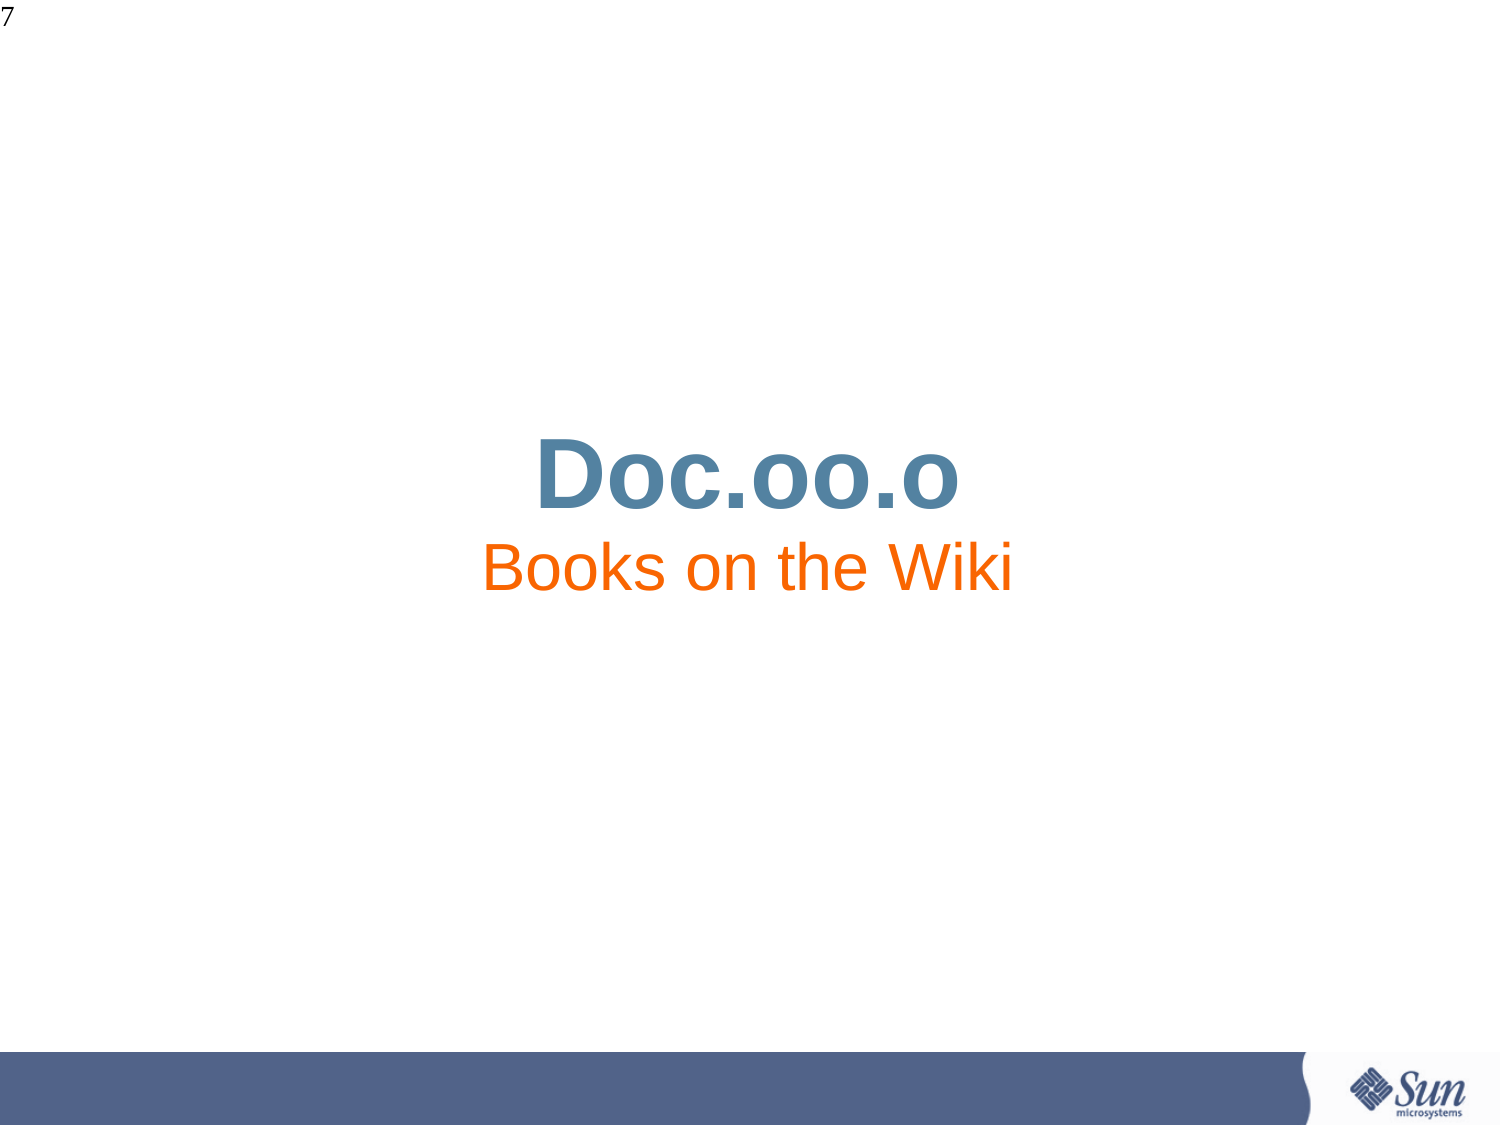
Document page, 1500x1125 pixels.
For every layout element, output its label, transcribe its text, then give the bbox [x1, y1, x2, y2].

subtitle Doc.oo.o Books on the Wiki [47, 55, 1414, 968]
picture [0, 1052, 1500, 1125]
